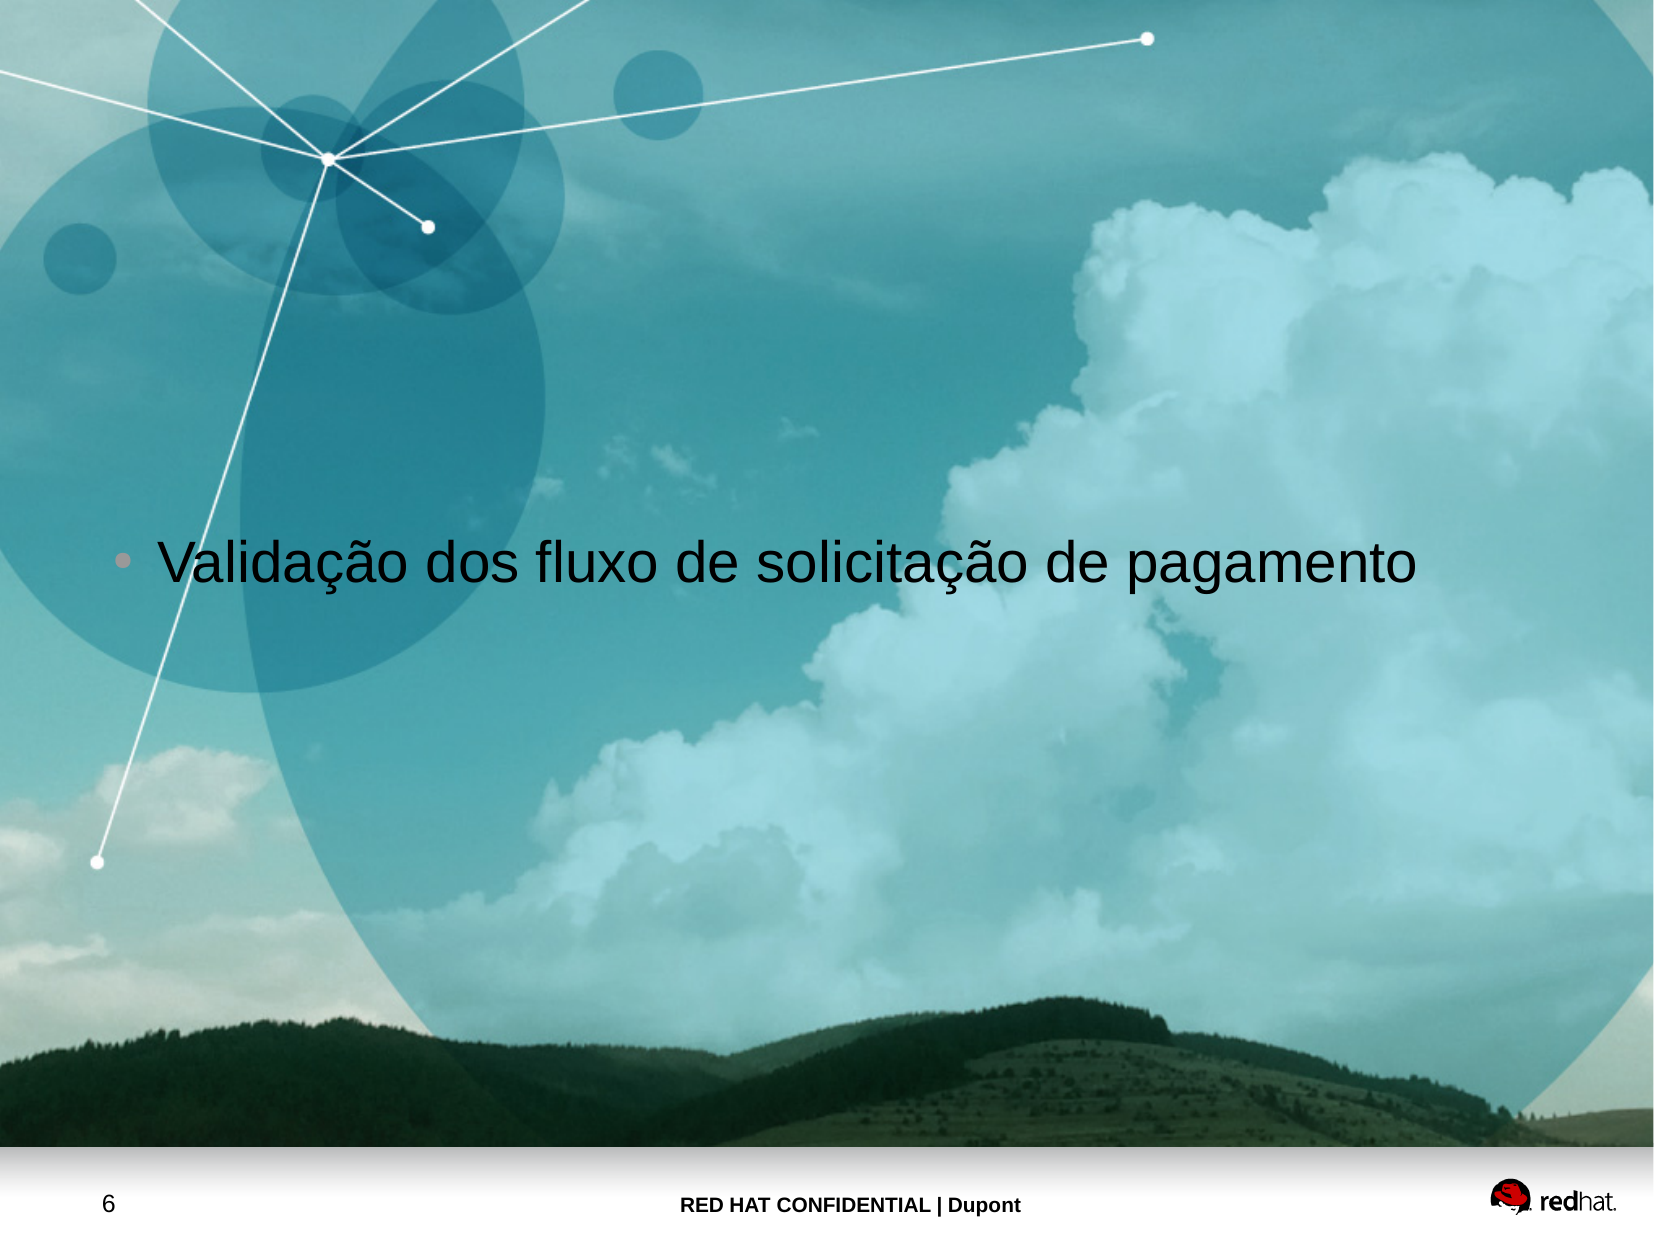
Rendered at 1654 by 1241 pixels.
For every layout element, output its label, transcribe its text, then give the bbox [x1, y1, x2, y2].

picture [0, 0, 1654, 1241]
text_box Validação dos fluxo de solicitação de pagamento [82, 262, 1571, 862]
